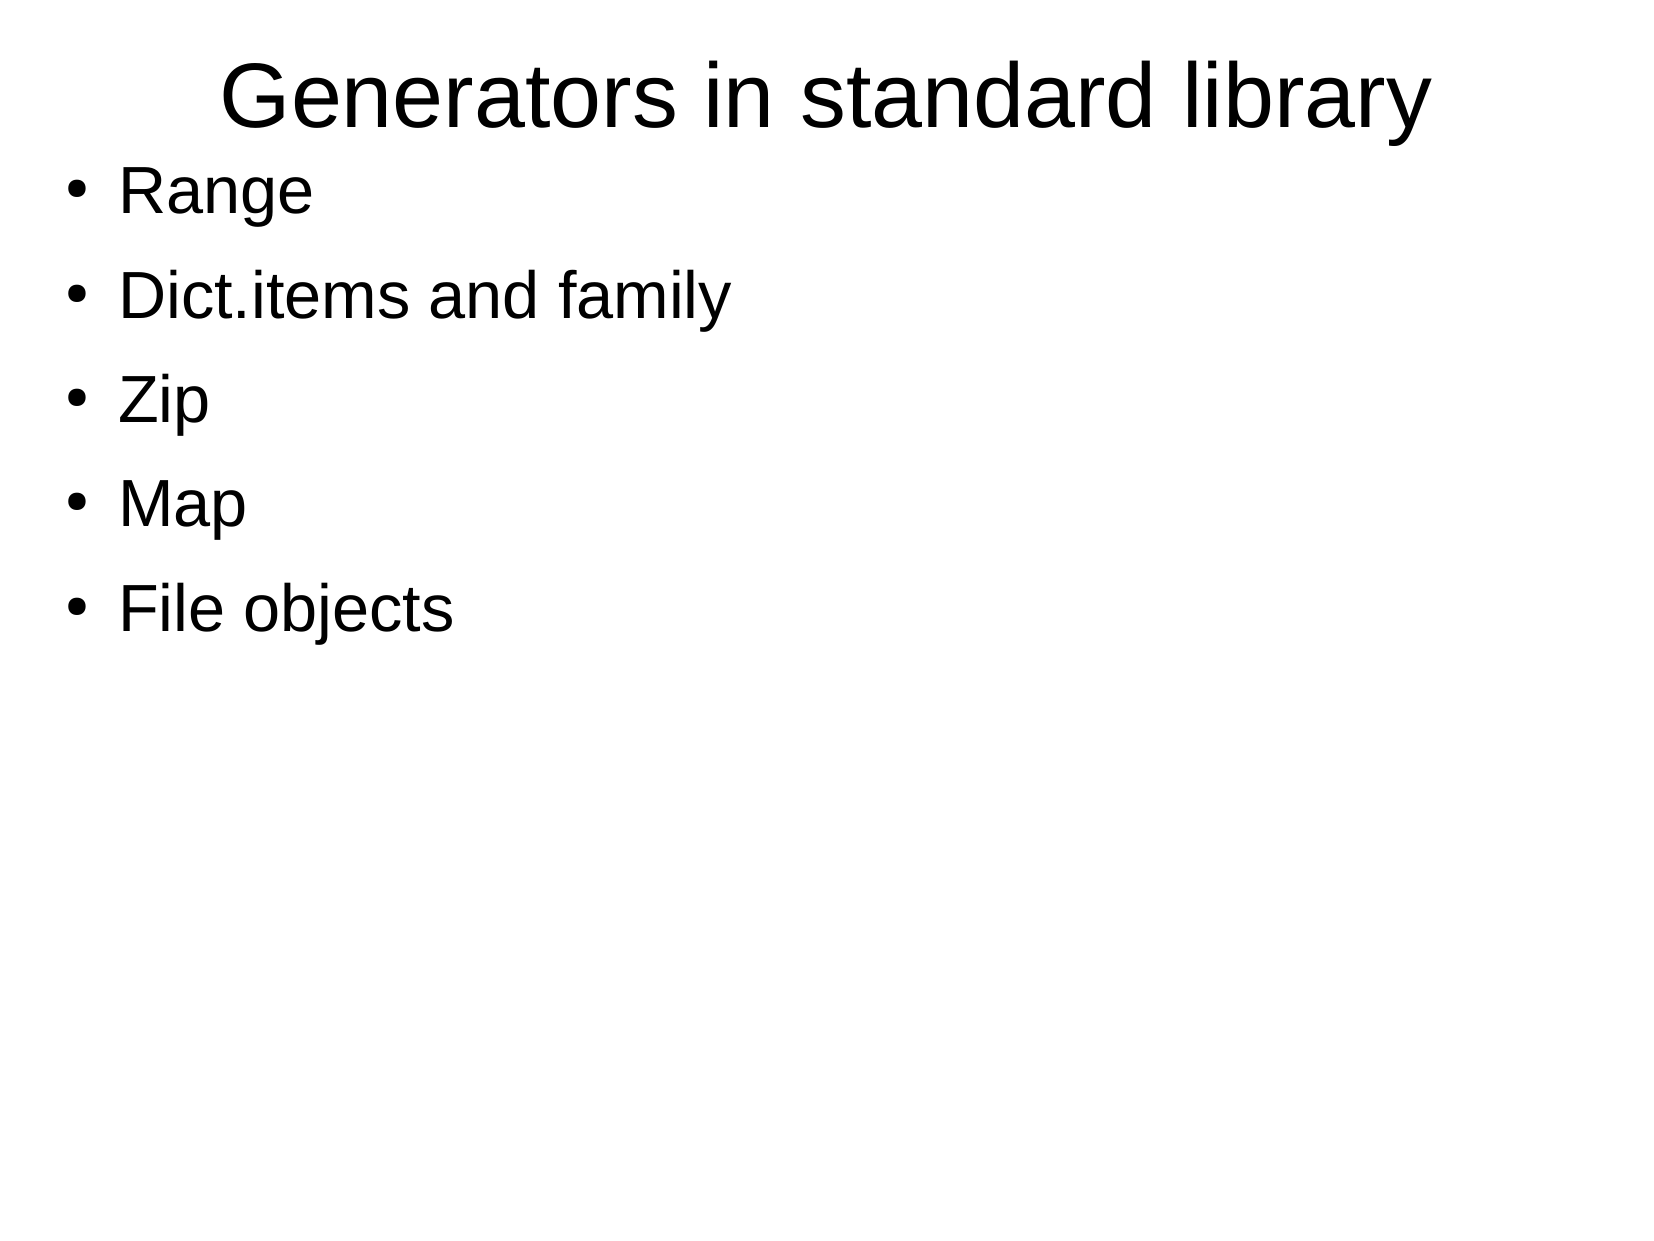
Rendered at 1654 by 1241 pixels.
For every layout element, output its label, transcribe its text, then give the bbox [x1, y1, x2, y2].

title Generators in standard library [82, 44, 1571, 147]
list Range Dict.items and family Zip Map File objects [47, 153, 1642, 1241]
